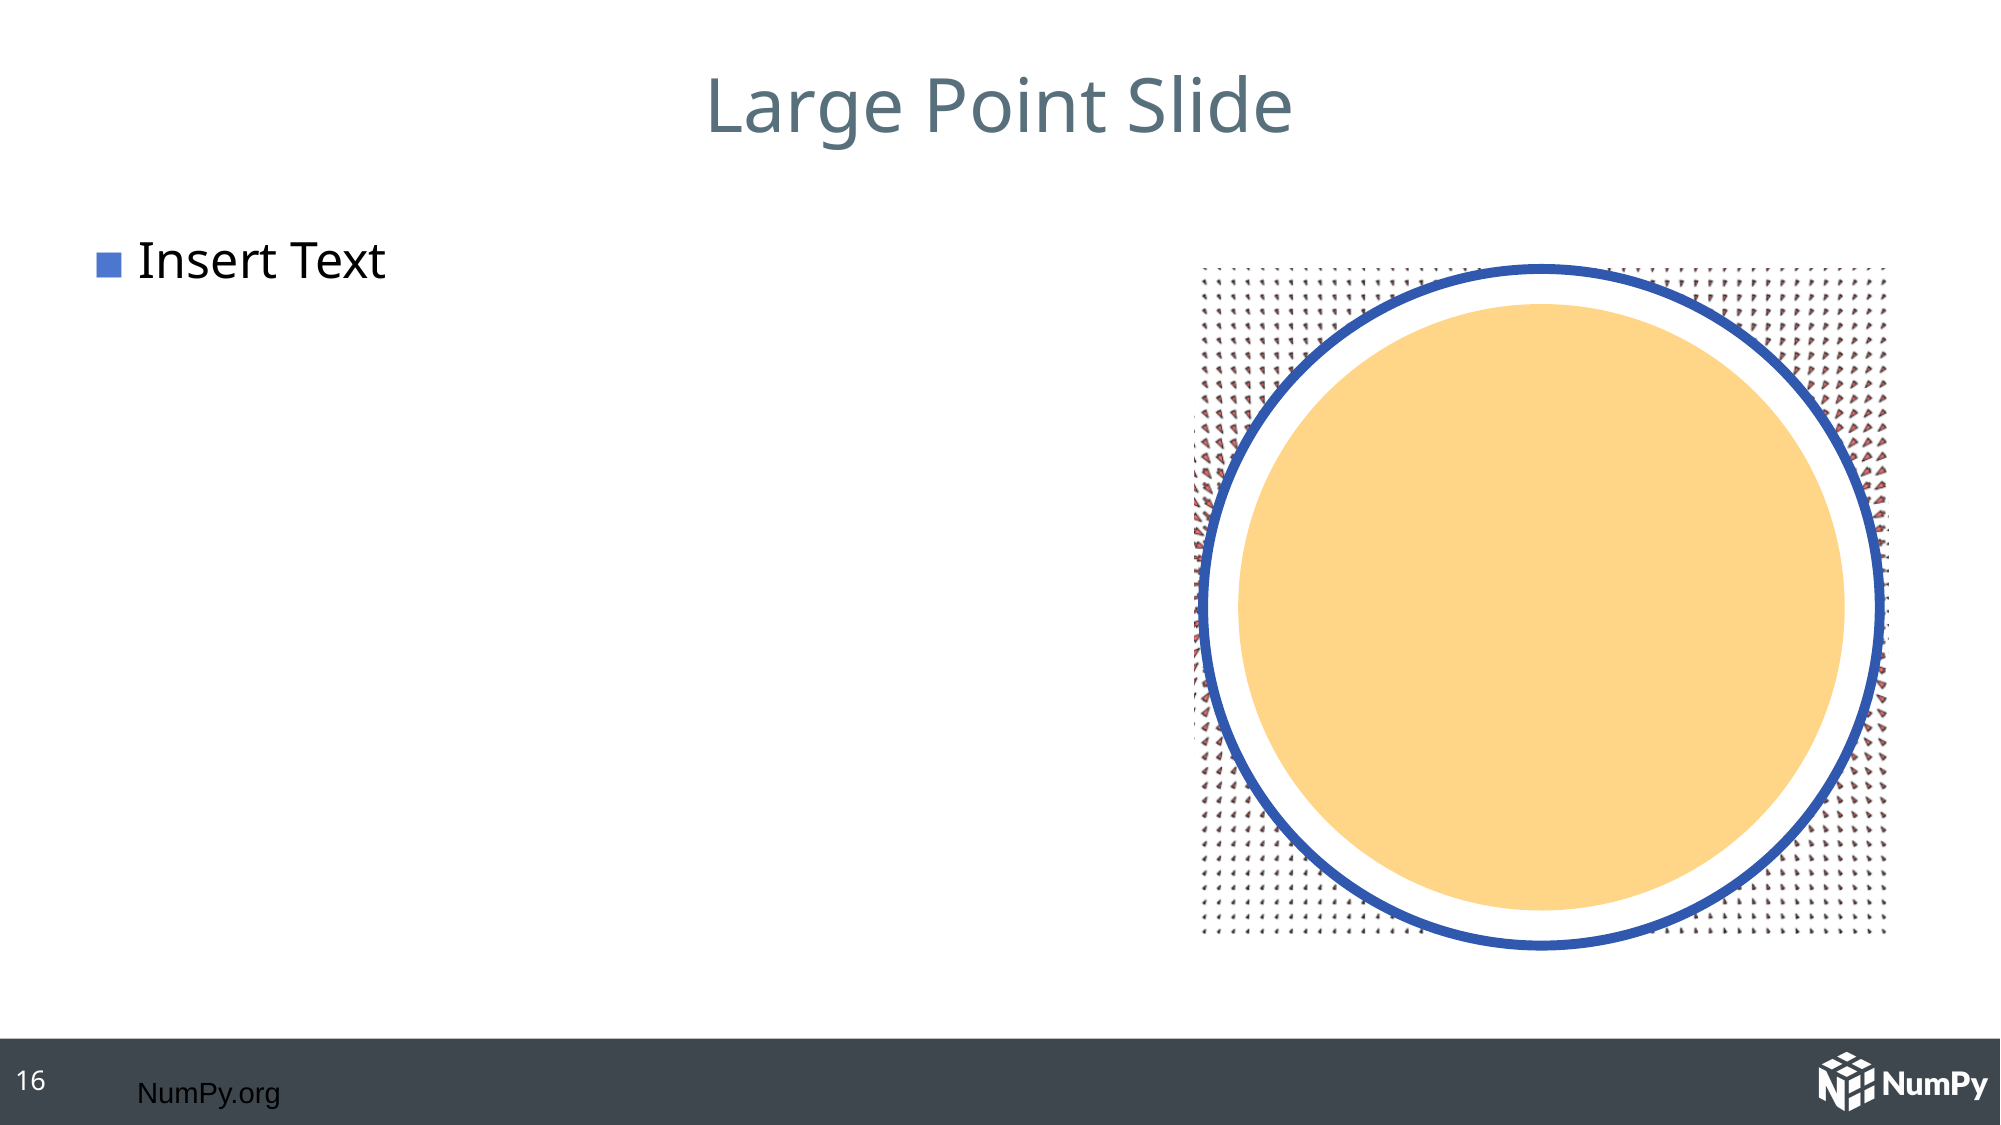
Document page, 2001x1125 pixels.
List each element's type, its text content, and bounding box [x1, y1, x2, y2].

slide_number <number> [0, 1038, 121, 1125]
list Insert Text [77, 228, 1096, 1014]
footer NumPy.org [122, 1058, 1055, 1125]
picture [1194, 268, 1483, 934]
picture [1600, 268, 1889, 934]
picture [1807, 1038, 2000, 1125]
title Large Point Slide [0, 0, 2000, 218]
